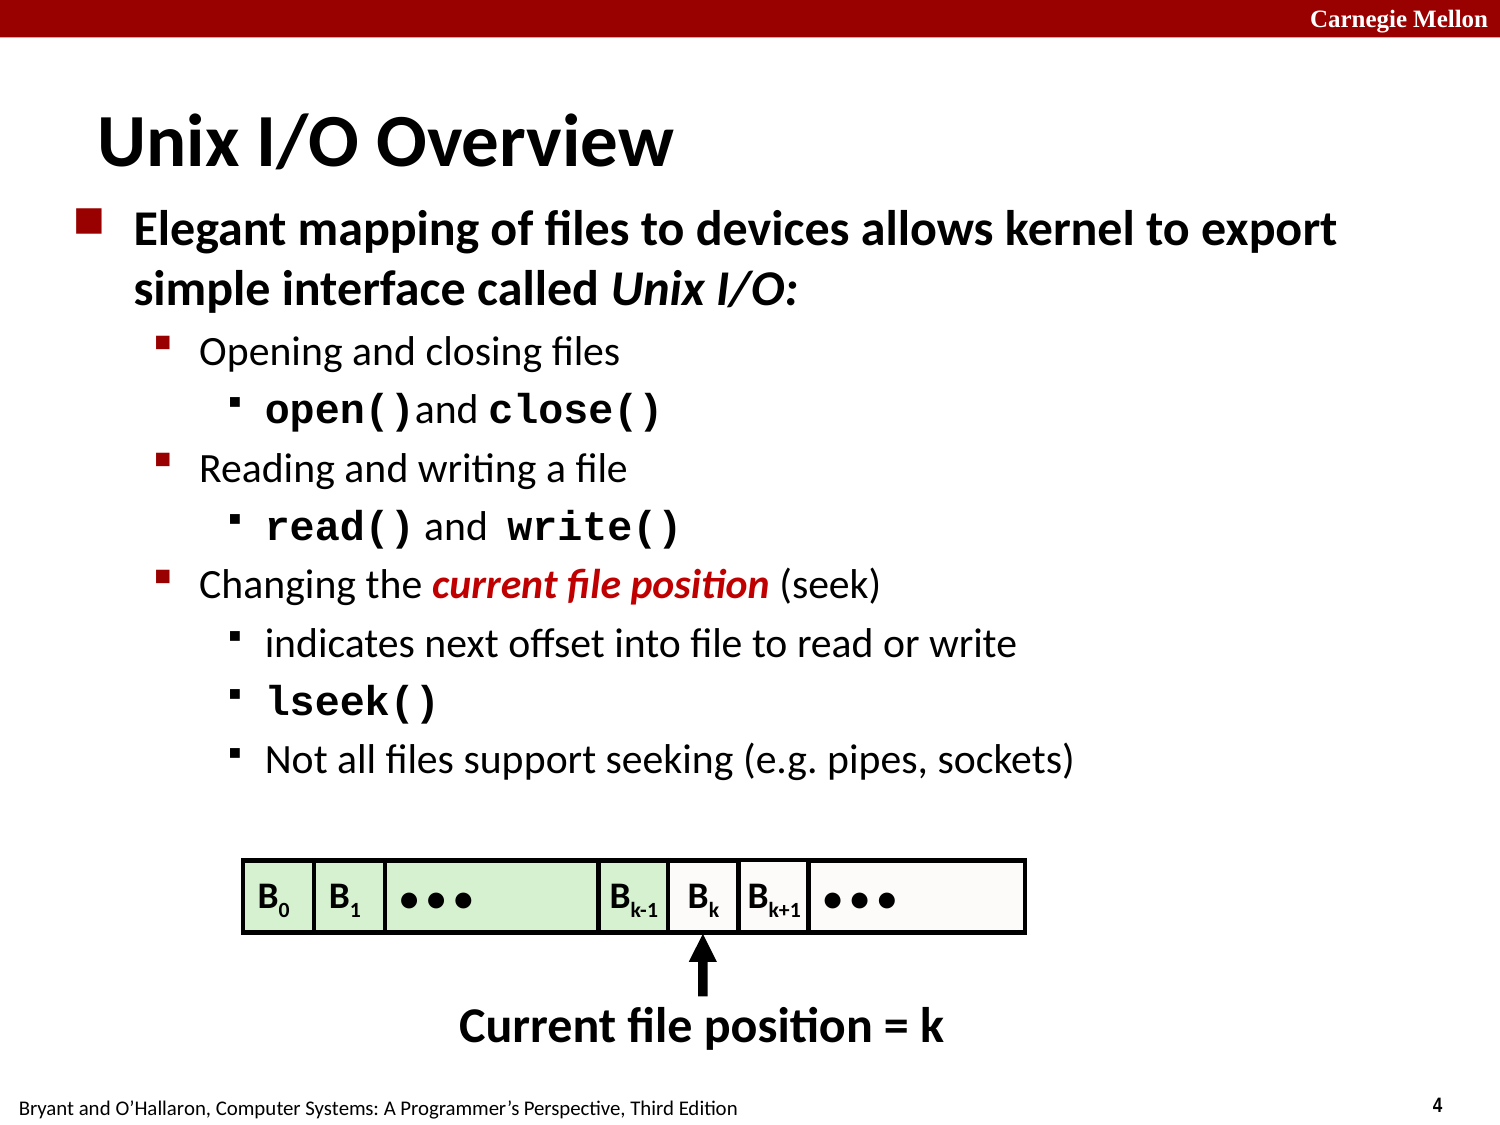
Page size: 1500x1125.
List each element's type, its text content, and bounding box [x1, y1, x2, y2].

text_box Current file position = k [444, 984, 960, 1060]
text_box • • • [808, 860, 1025, 933]
text_box Elegant mapping of files to devices allows kernel to export simple interface called Unix I/O: Opening and closing files open()and close() Reading and writing a file read() and write() Changing the current file position (seek) indicates next offset into file to read or write lseek() Not all files support seeking (e.g. pipes, sockets) [62, 188, 1426, 1008]
text_box Bk [667, 860, 738, 933]
text_box B0 [242, 860, 313, 933]
text_box Unix I/O Overview [82, 71, 1500, 200]
text_box Bk+1 [738, 860, 808, 933]
text_box Bk-1 [598, 860, 667, 933]
text_box B1 [313, 860, 385, 933]
text_box • • • [385, 860, 598, 933]
